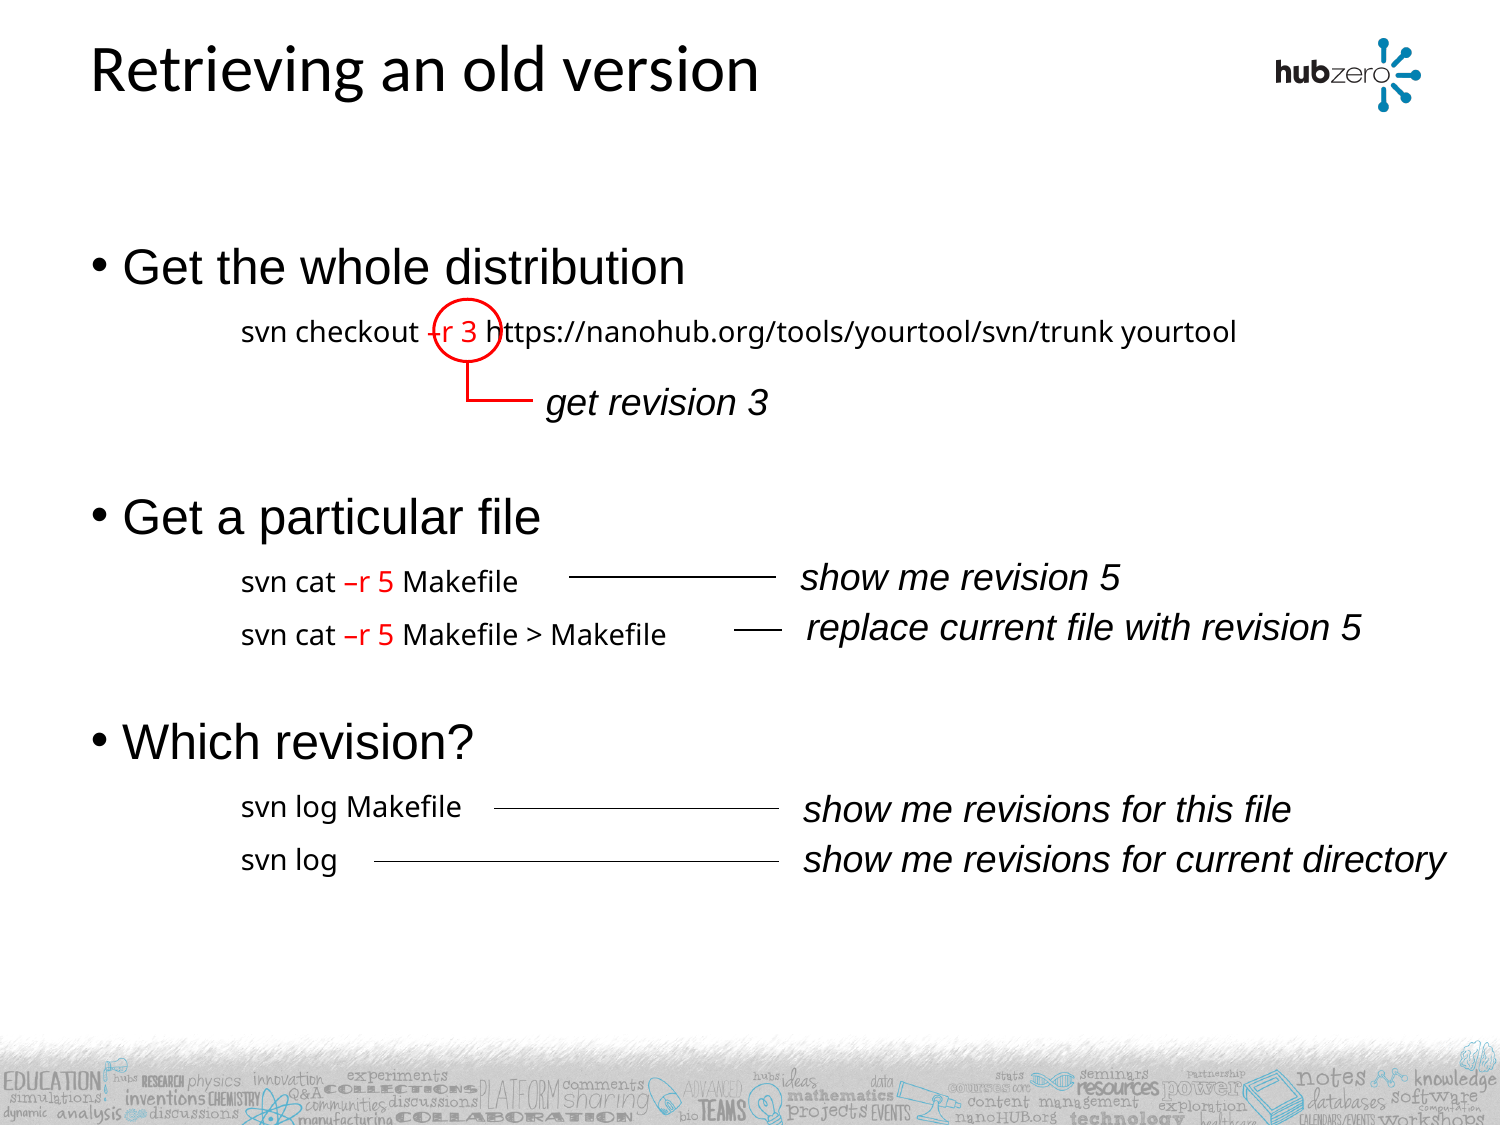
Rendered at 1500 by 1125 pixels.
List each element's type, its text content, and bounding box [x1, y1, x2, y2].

picture [1272, 35, 1424, 115]
picture [0, 1034, 1500, 1125]
text_box show me revisions for this file [788, 777, 1308, 827]
text_box replace current file with revision 5 [791, 595, 1377, 657]
text_box Retrieving an old version [75, 12, 1249, 118]
text_box Get a particular file svn cat –r 5 Makefile svn cat –r 5 Makefile > Makefile [76, 477, 682, 659]
text_box show me revisions for current directory [788, 827, 1462, 888]
text_box Get the whole distribution svn checkout –r 3 https://nanohub.org/tools/yourtool/svn/trunk yourtool [76, 227, 1254, 356]
text_box Get the whole distribution svn checkout –r 3 https://nanohub.org/tools/yourtool/svn/trunk yourtool [436, 301, 499, 356]
text_box show me revision 5 [785, 545, 1136, 606]
text_box get revision 3 [531, 370, 784, 431]
text_box Which revision? svn log Makefile svn log [76, 702, 490, 884]
